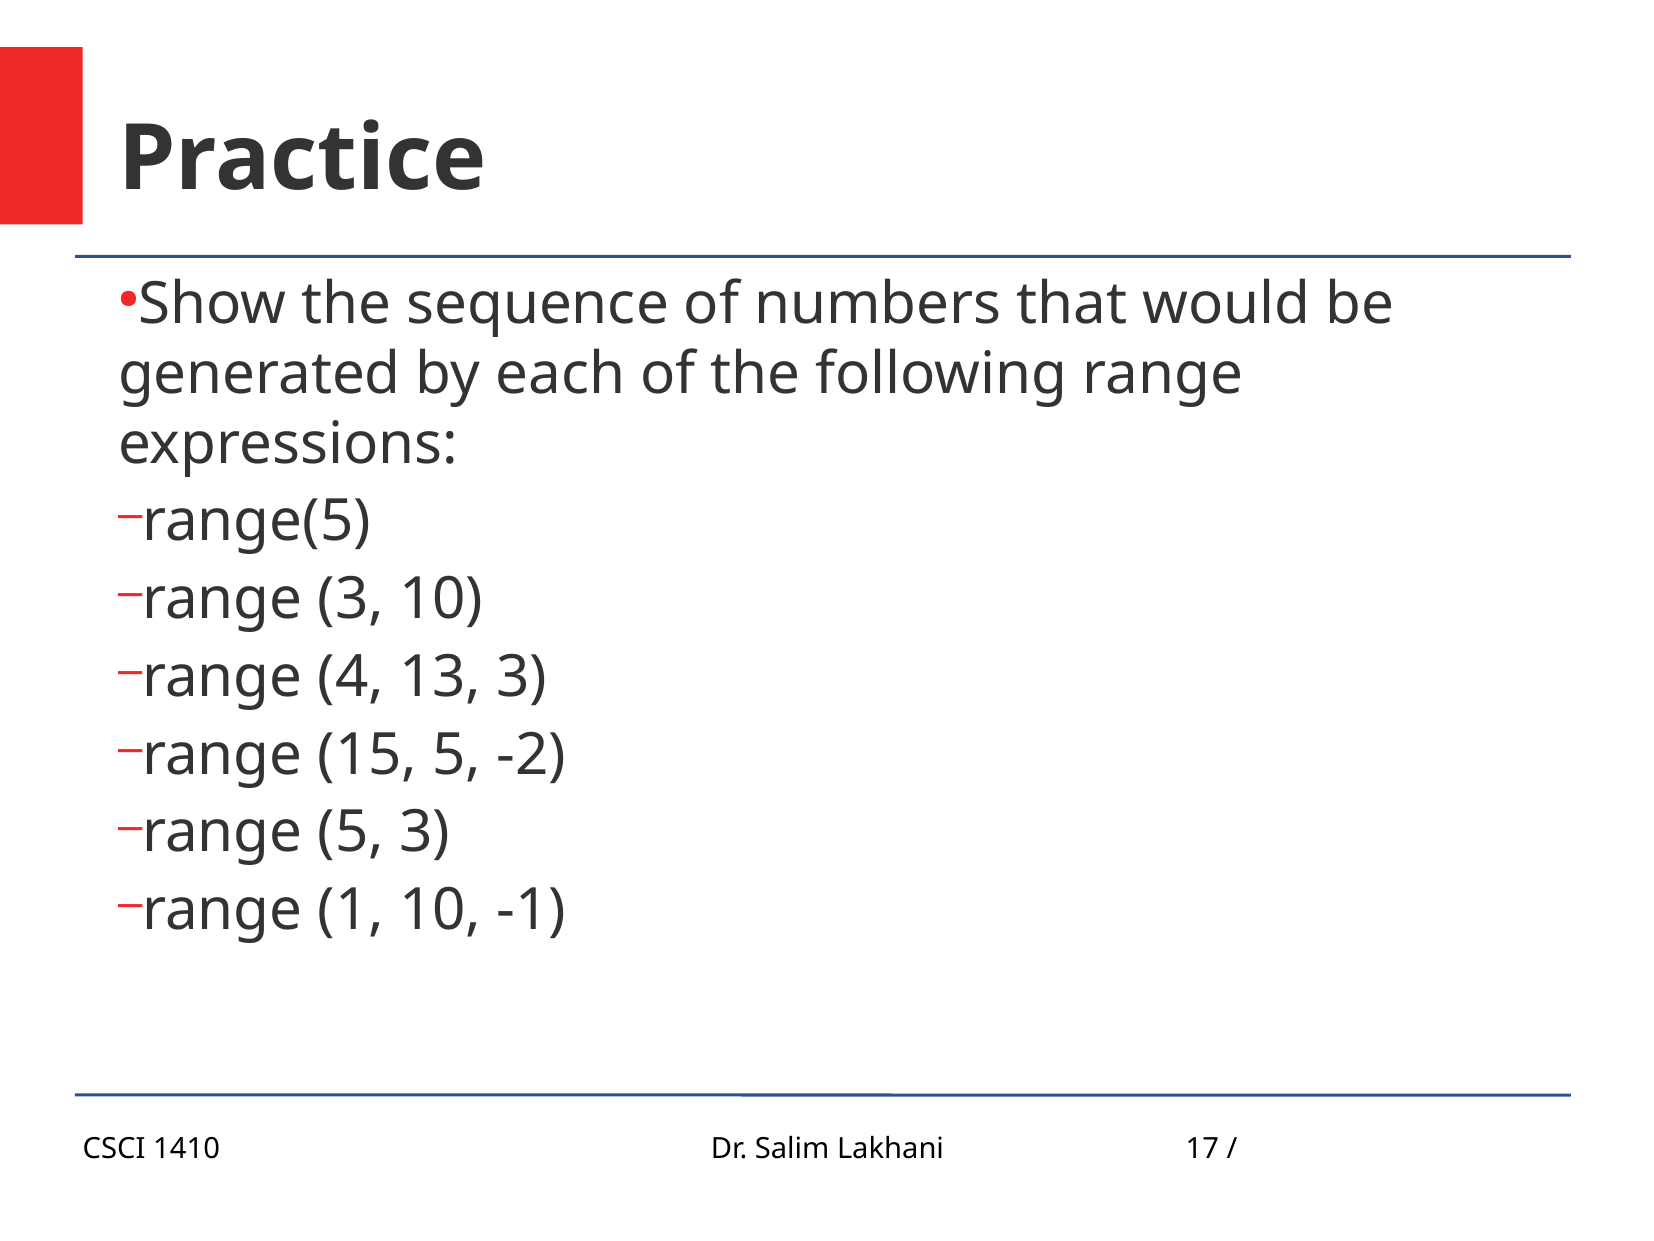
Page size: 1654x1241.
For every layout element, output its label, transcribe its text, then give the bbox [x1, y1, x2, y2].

text_box / [1185, 1129, 1571, 1216]
title Practice [118, 49, 1571, 257]
text_box CSCI 1410 [82, 1129, 468, 1216]
list Show the sequence of numbers that would be generated by each of the following range expressions: range(5) range (3, 10) range (4, 13, 3) range (15, 5, -2) range (5, 3) range (1, 10, -1) [118, 265, 1536, 1081]
text_box Dr. Salim Lakhani [565, 1129, 1090, 1216]
